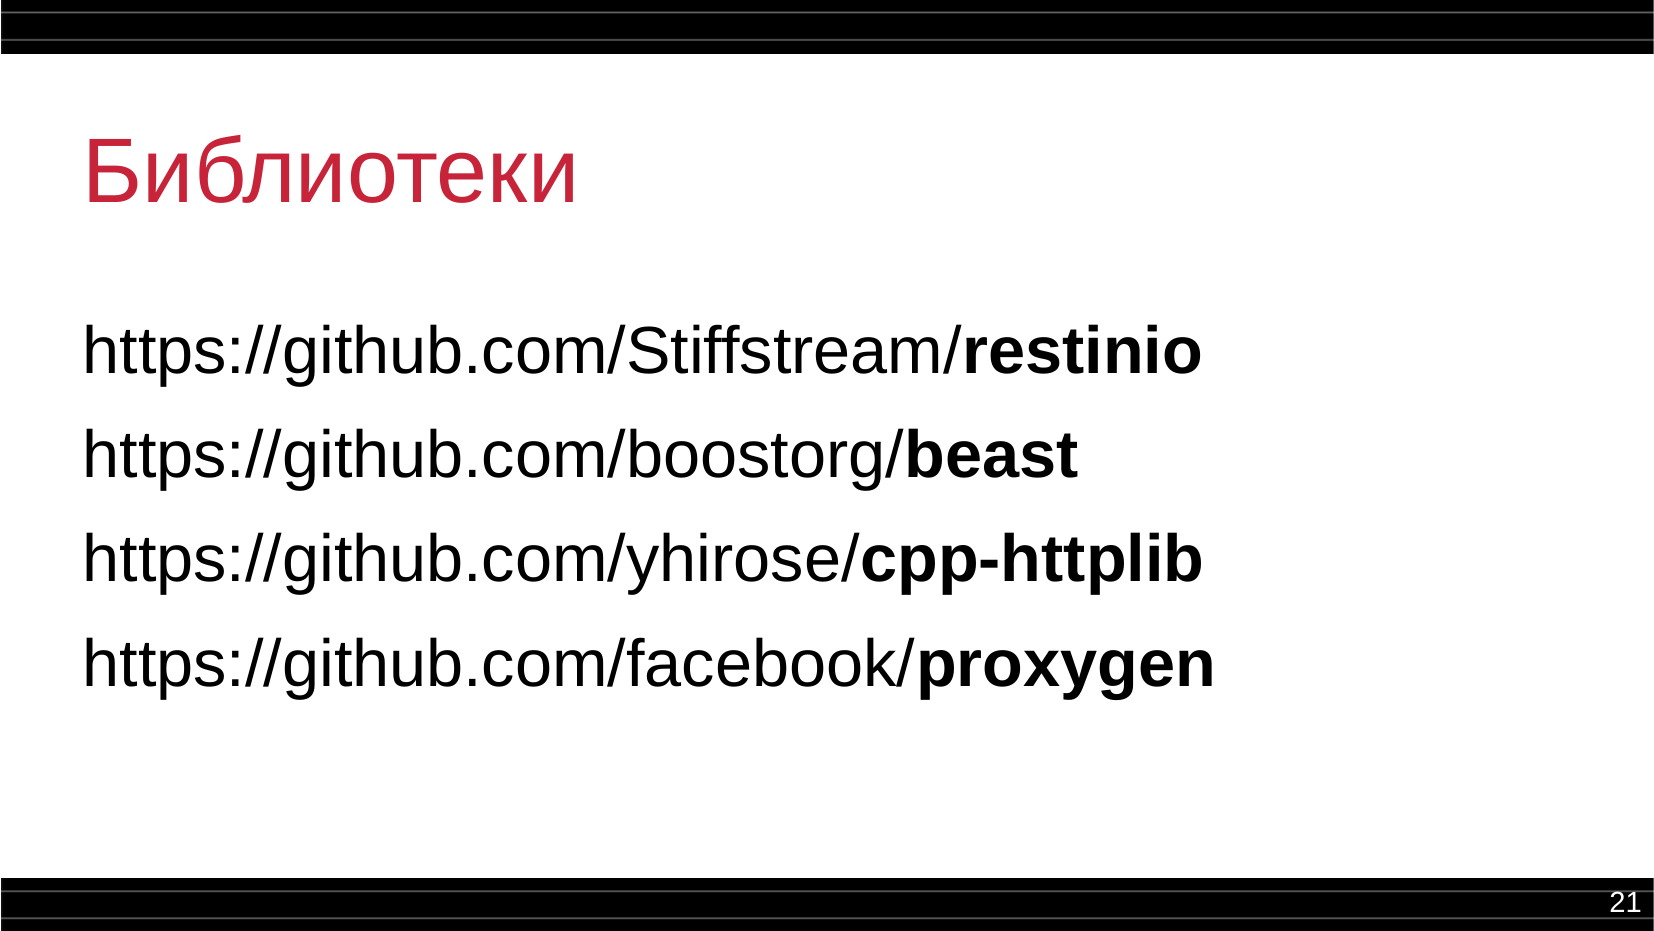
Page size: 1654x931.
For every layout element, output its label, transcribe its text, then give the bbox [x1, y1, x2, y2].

picture [1, 0, 1654, 54]
list https://github.com/Stiffstream/restinio https://github.com/boostorg/beast https://github.com/yhirose/cpp-httplib https://github.com/facebook/proxygen [82, 312, 1571, 799]
picture [1, 878, 1654, 931]
title Библиотеки [82, 92, 1571, 249]
